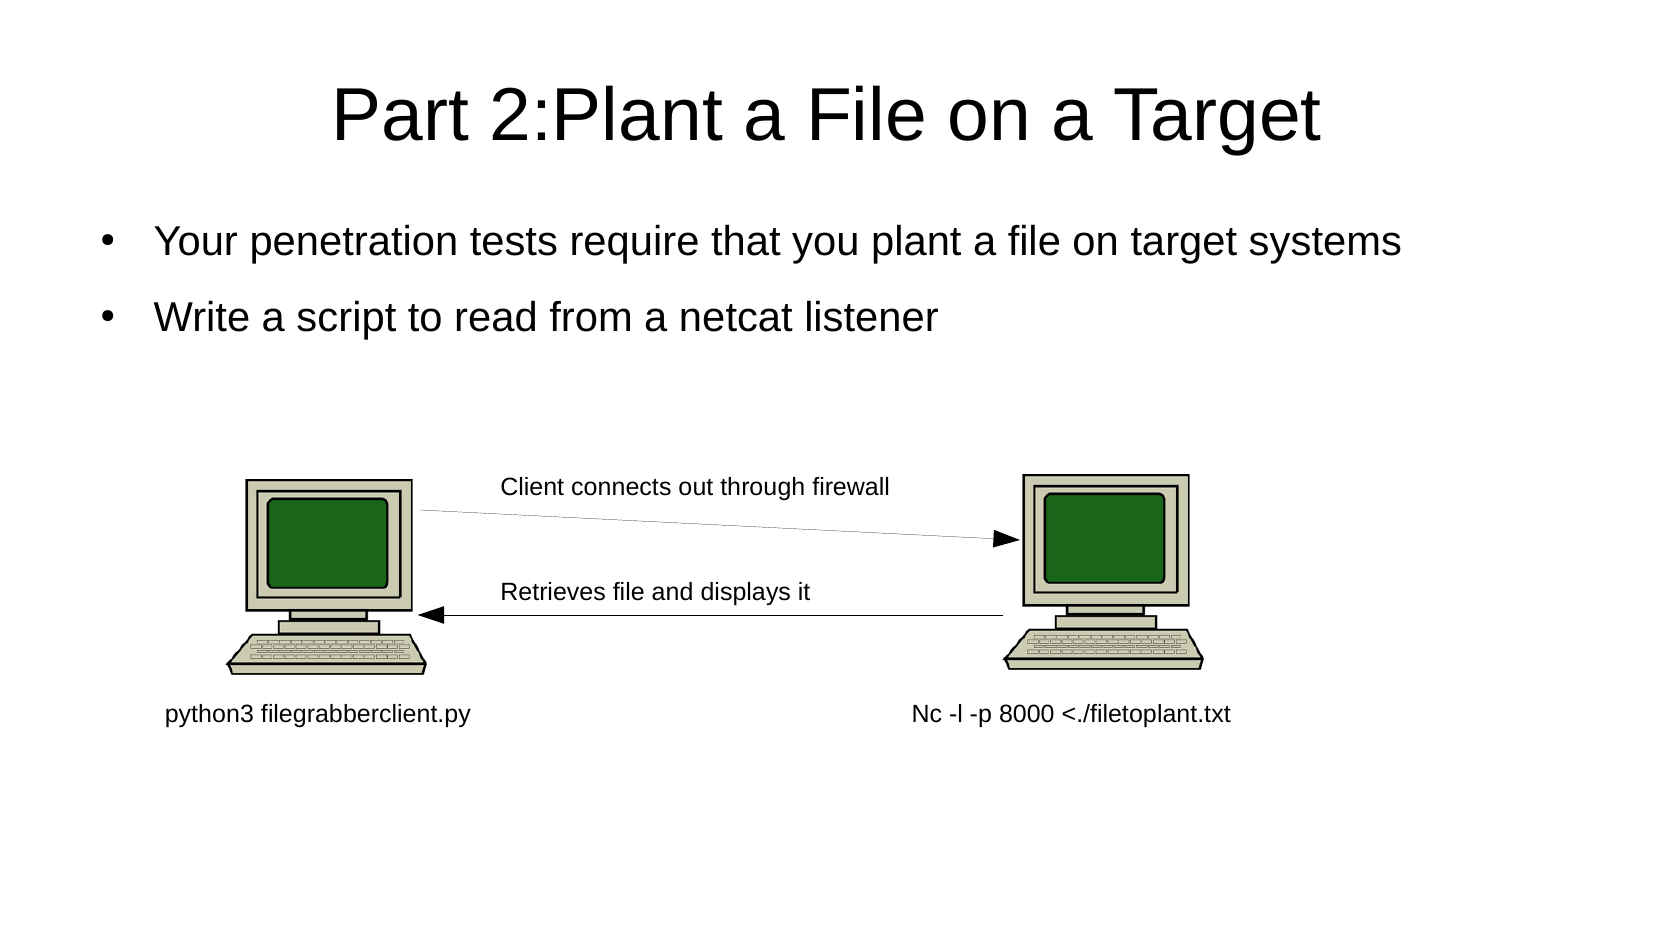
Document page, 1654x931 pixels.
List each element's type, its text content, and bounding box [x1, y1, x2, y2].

text_box Client connects out through firewall [485, 465, 1021, 508]
text_box python3 filegrabberclient.py [150, 692, 574, 736]
picture [225, 479, 427, 676]
title Part 2:Plant a File on a Target [82, 37, 1571, 193]
text_box Nc -l -p 8000 <./filetoplant.txt [896, 692, 1432, 736]
text_box Retrieves file and displays it [485, 570, 1021, 613]
picture [1002, 474, 1204, 670]
list Your penetration tests require that you plant a file on target systems Write a script to read from a netcat listener [82, 217, 1571, 758]
